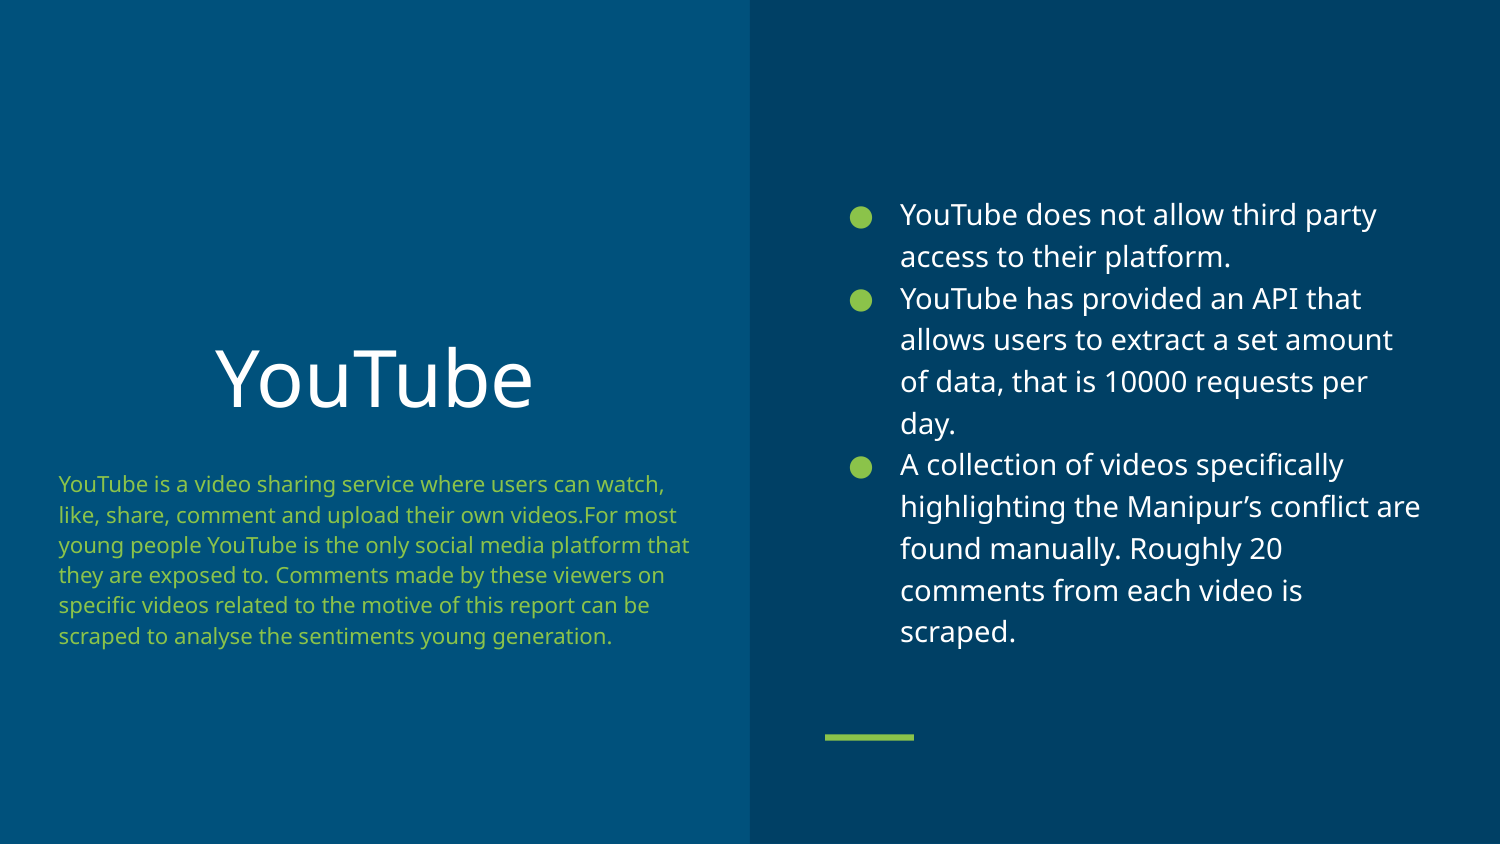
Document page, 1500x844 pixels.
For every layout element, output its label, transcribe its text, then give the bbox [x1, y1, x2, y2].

title YouTube [43, 198, 708, 446]
list YouTube does not allow third party access to their platform. YouTube has provided an API that allows users to extract a set amount of data, that is 10000 requests per day. A collection of videos specifically highlighting the Manipur’s conflict are found manually. Roughly 20 comments from each video is scraped. [810, 118, 1440, 725]
subtitle YouTube is a video sharing service where users can watch, like, share, comment and upload their own videos.For most young people YouTube is the only social media platform that they are exposed to. Comments made by these viewers on specific videos related to the motive of this report can be scraped to analyse the sentiments young generation. [43, 454, 708, 675]
